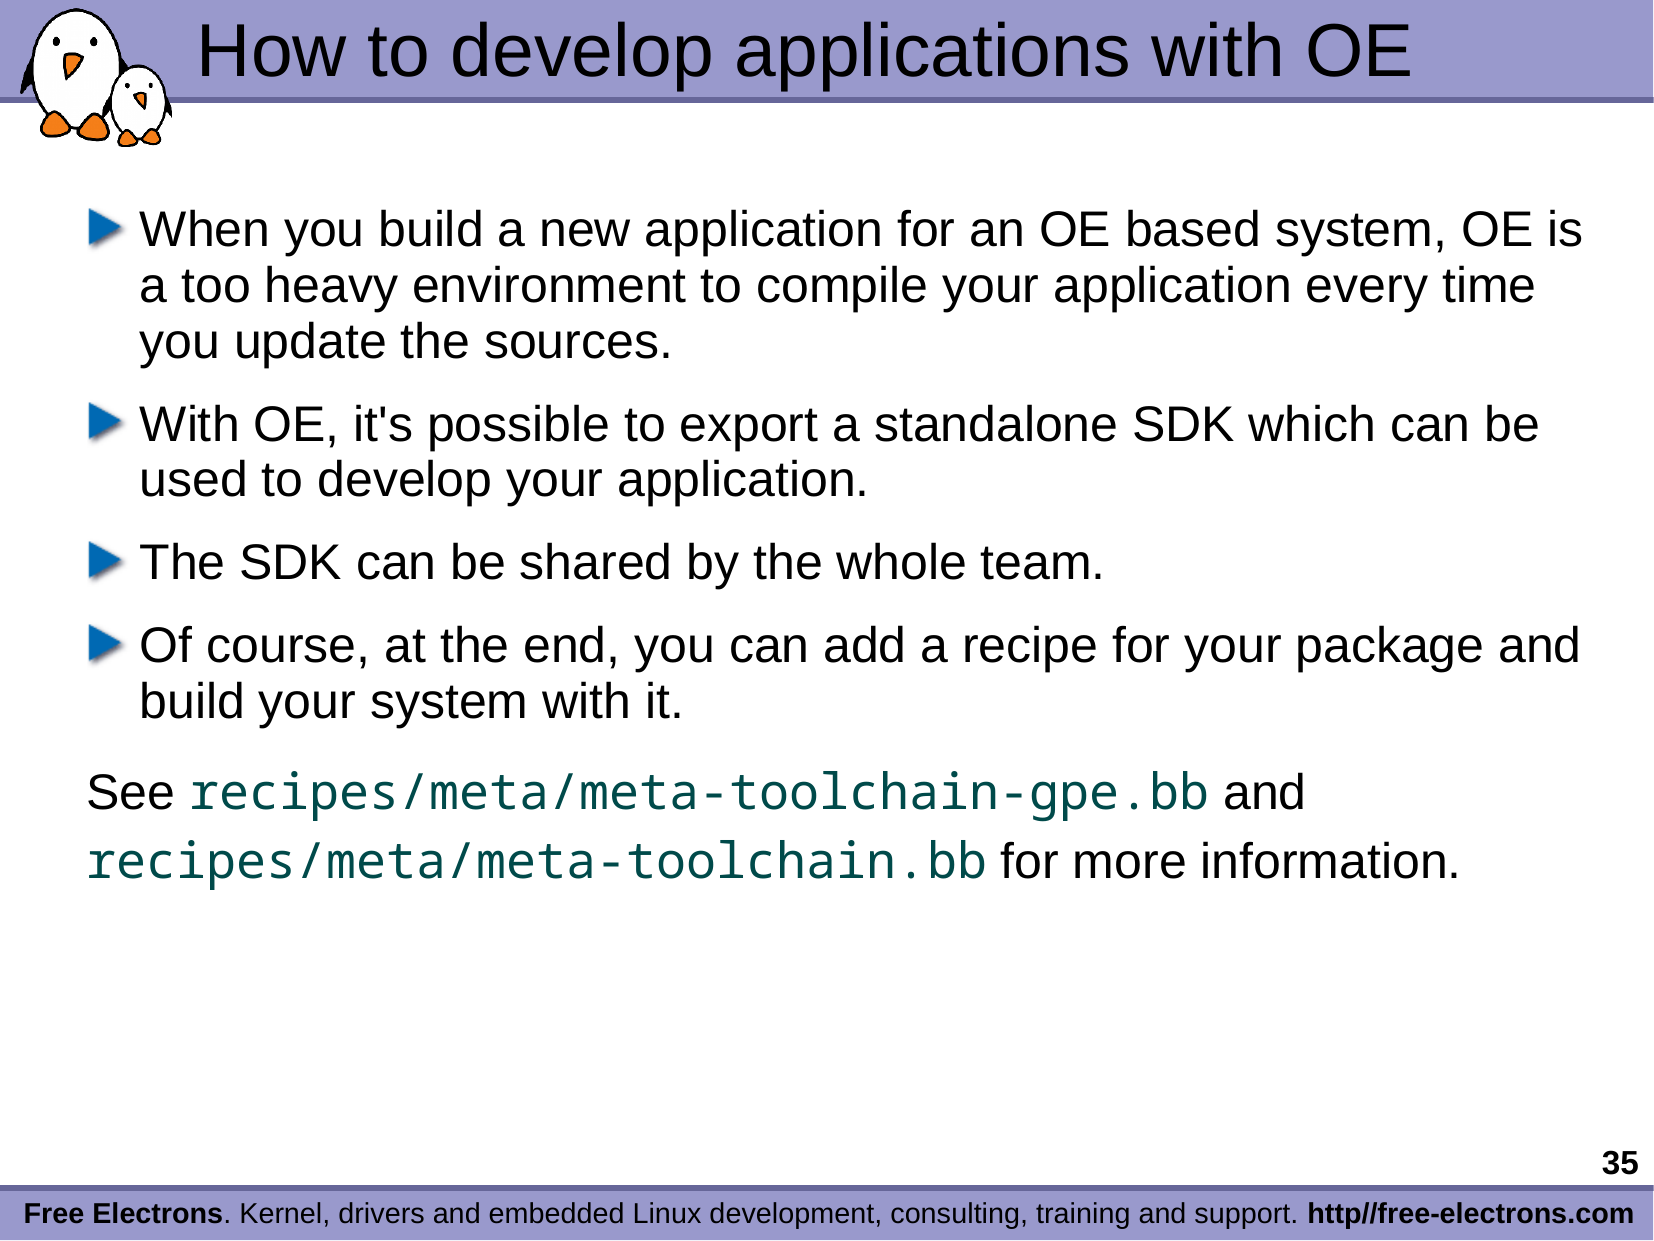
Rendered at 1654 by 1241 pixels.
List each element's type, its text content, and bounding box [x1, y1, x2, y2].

list When you build a new application for an OE based system, OE is a too heavy environment to compile your application every time you update the sources. With OE, it's possible to export a standalone SDK which can be used to develop your application. The SDK can be shared by the whole team. Of course, at the end, you can add a recipe for your package and build your system with it. See recipes/meta/meta-toolchain-gpe.bb and recipes/meta/meta-toolchain.bb for more information. [68, 201, 1592, 1118]
title How to develop applications with OE [60, 0, 1551, 101]
picture [20, 8, 172, 147]
